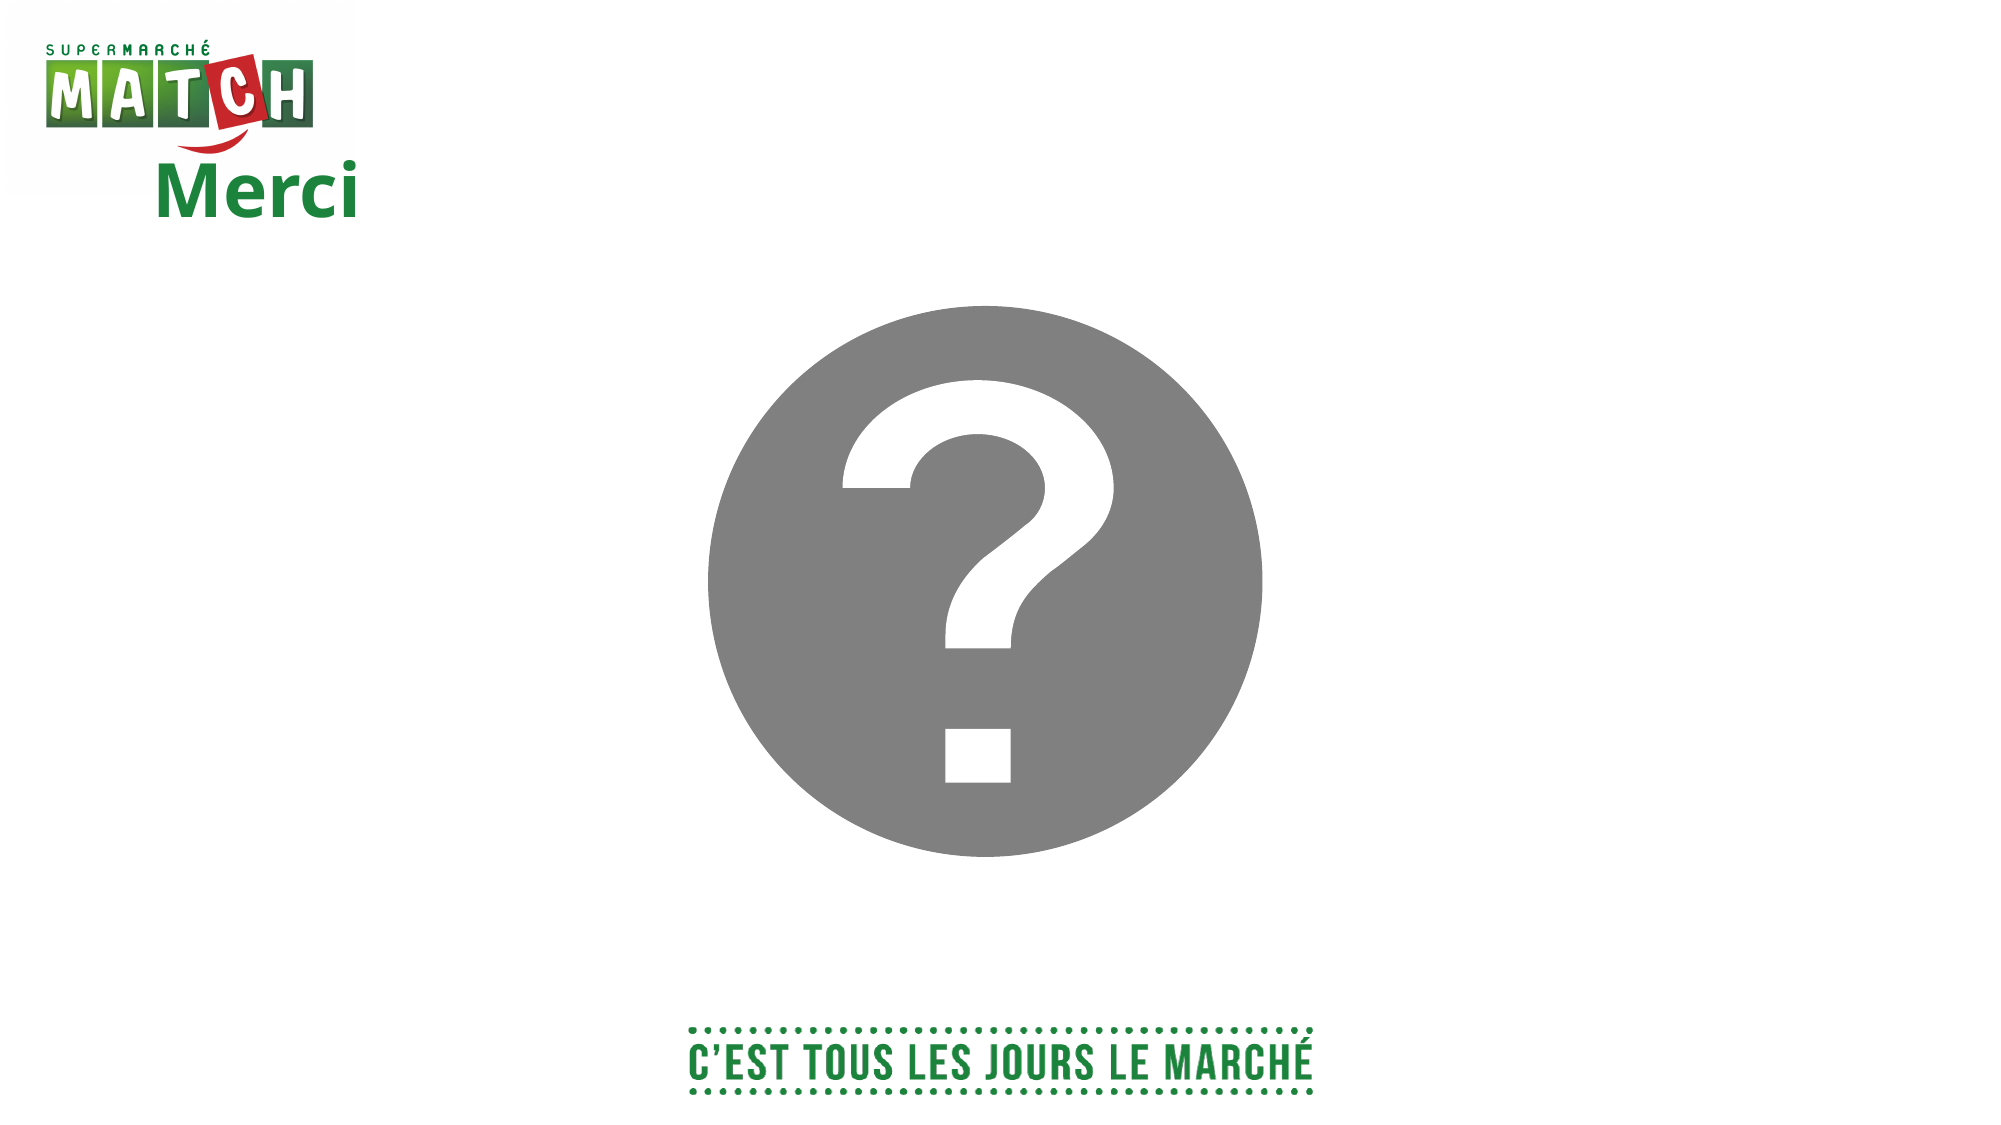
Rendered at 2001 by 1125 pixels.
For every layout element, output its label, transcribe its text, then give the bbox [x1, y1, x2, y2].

title Merci [137, 137, 1863, 250]
text_box [708, 306, 1262, 857]
picture [4, 2, 355, 196]
picture [685, 1024, 1315, 1098]
